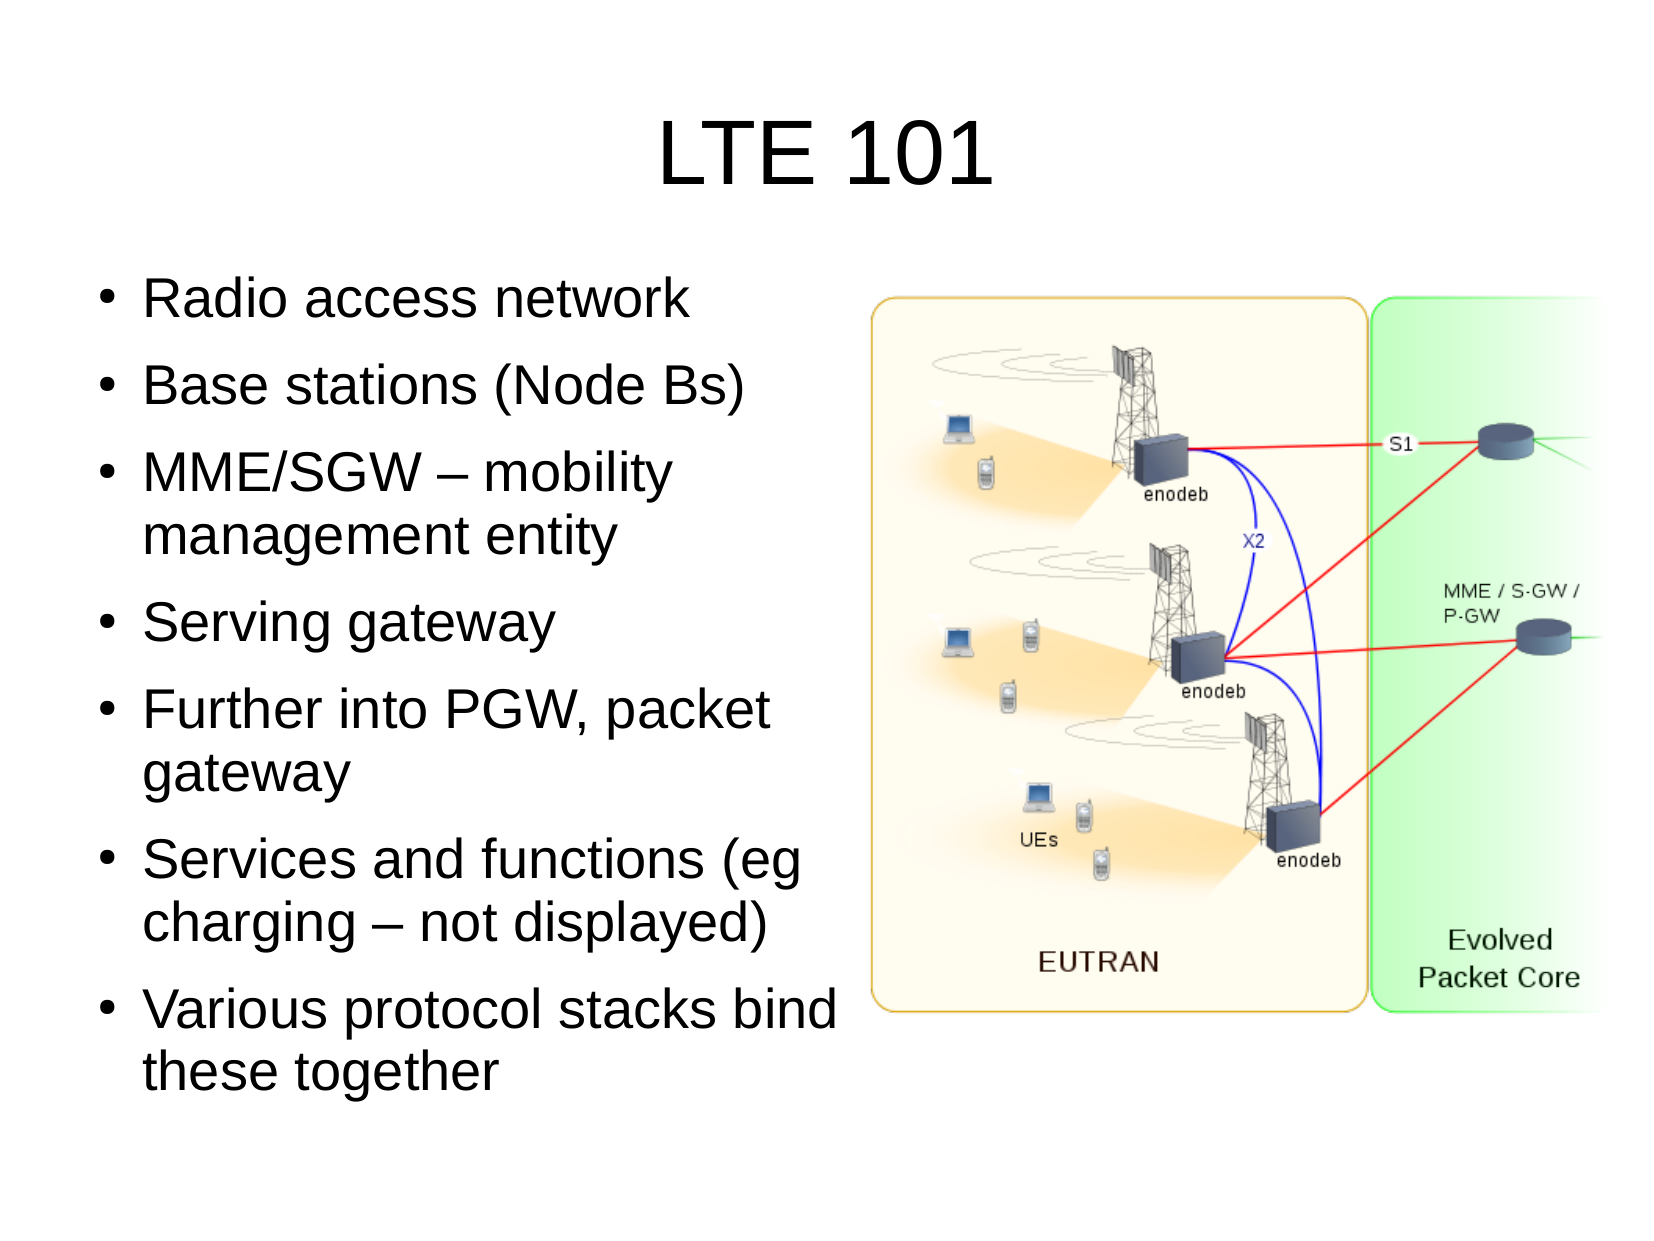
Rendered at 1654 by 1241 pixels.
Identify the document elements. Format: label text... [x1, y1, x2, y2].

list Radio access network Base stations (Node Bs) MME/SGW – mobility management entity Serving gateway Further into PGW, packet gateway Services and functions (eg charging – not displayed) Various protocol stacks bind these together [82, 266, 851, 1111]
picture [862, 290, 1644, 1022]
title LTE 101 [82, 49, 1571, 257]
